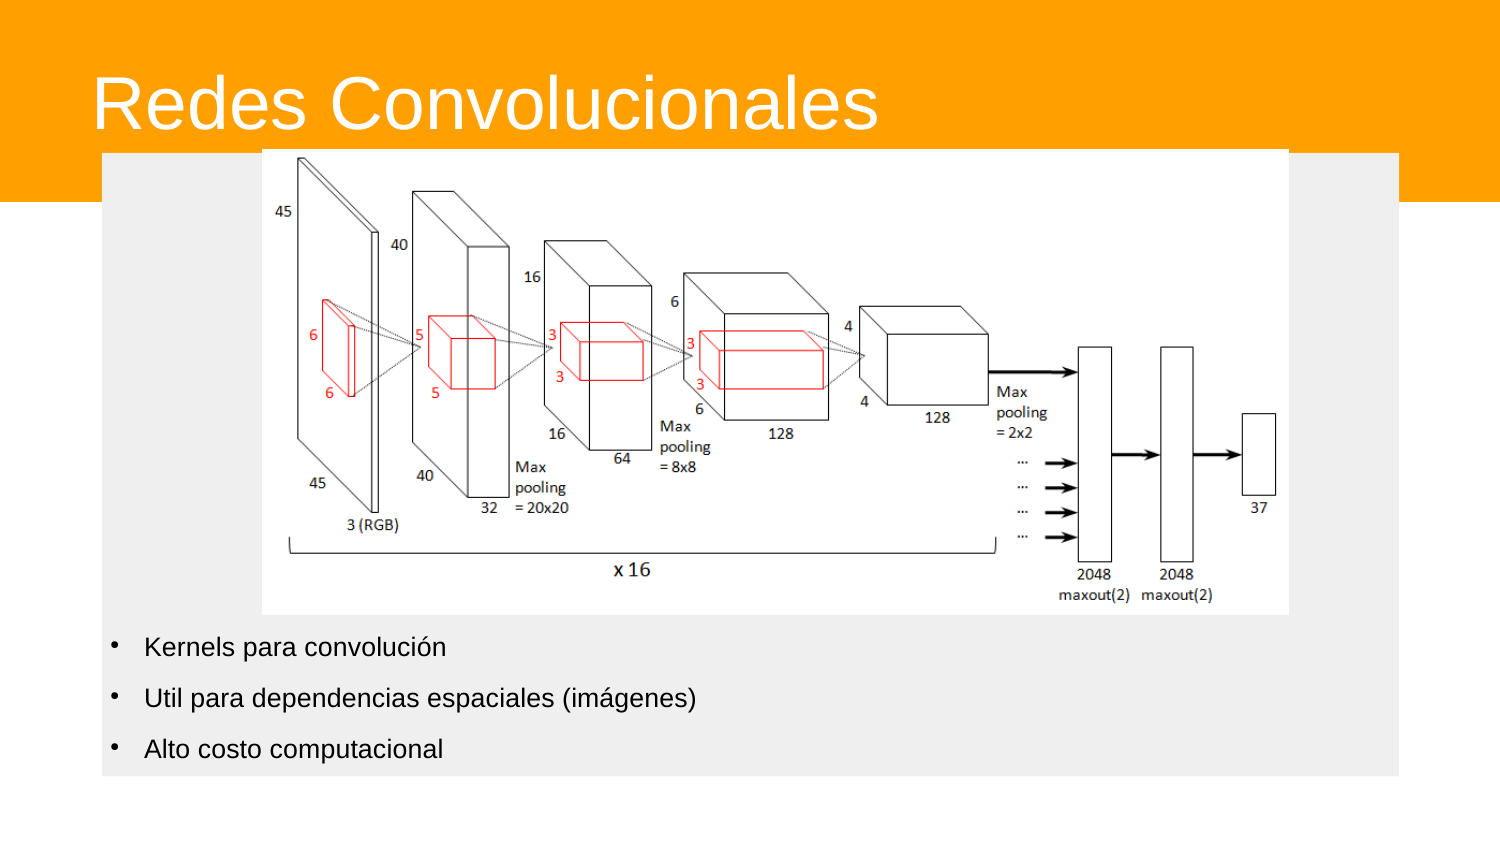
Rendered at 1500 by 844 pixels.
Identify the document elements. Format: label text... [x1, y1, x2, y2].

picture [262, 149, 1289, 616]
title Redes Convolucionales [76, 17, 1391, 160]
list Kernels para convolución Util para dependencias espaciales (imágenes) Alto costo computacional [98, 630, 1396, 766]
